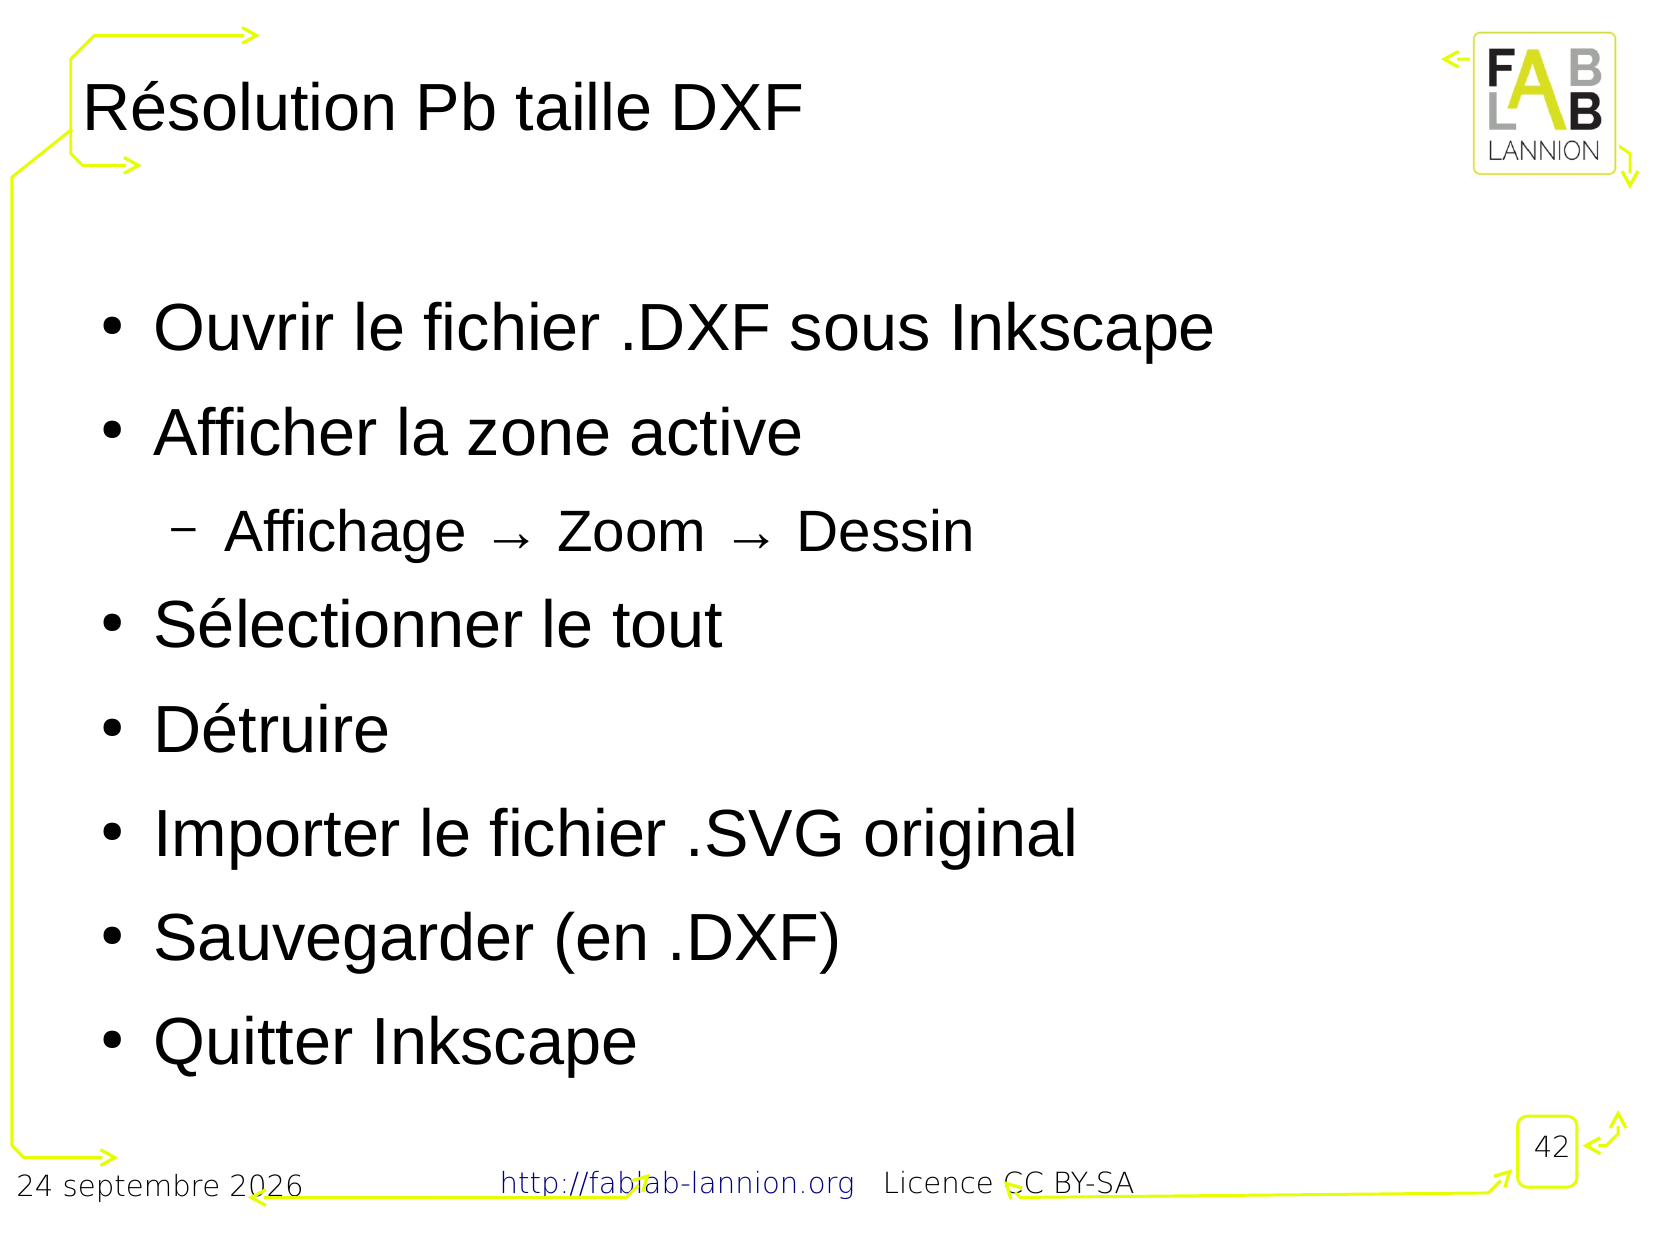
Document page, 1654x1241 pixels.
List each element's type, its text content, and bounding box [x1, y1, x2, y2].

list Ouvrir le fichier .DXF sous Inkscape Afficher la zone active Affichage → Zoom → Dessin Sélectionner le tout Détruire Importer le fichier .SVG original Sauvegarder (en .DXF) Quitter Inkscape [82, 290, 1571, 1010]
title Résolution Pb taille DXF [82, 49, 1441, 166]
picture [1470, 29, 1619, 178]
